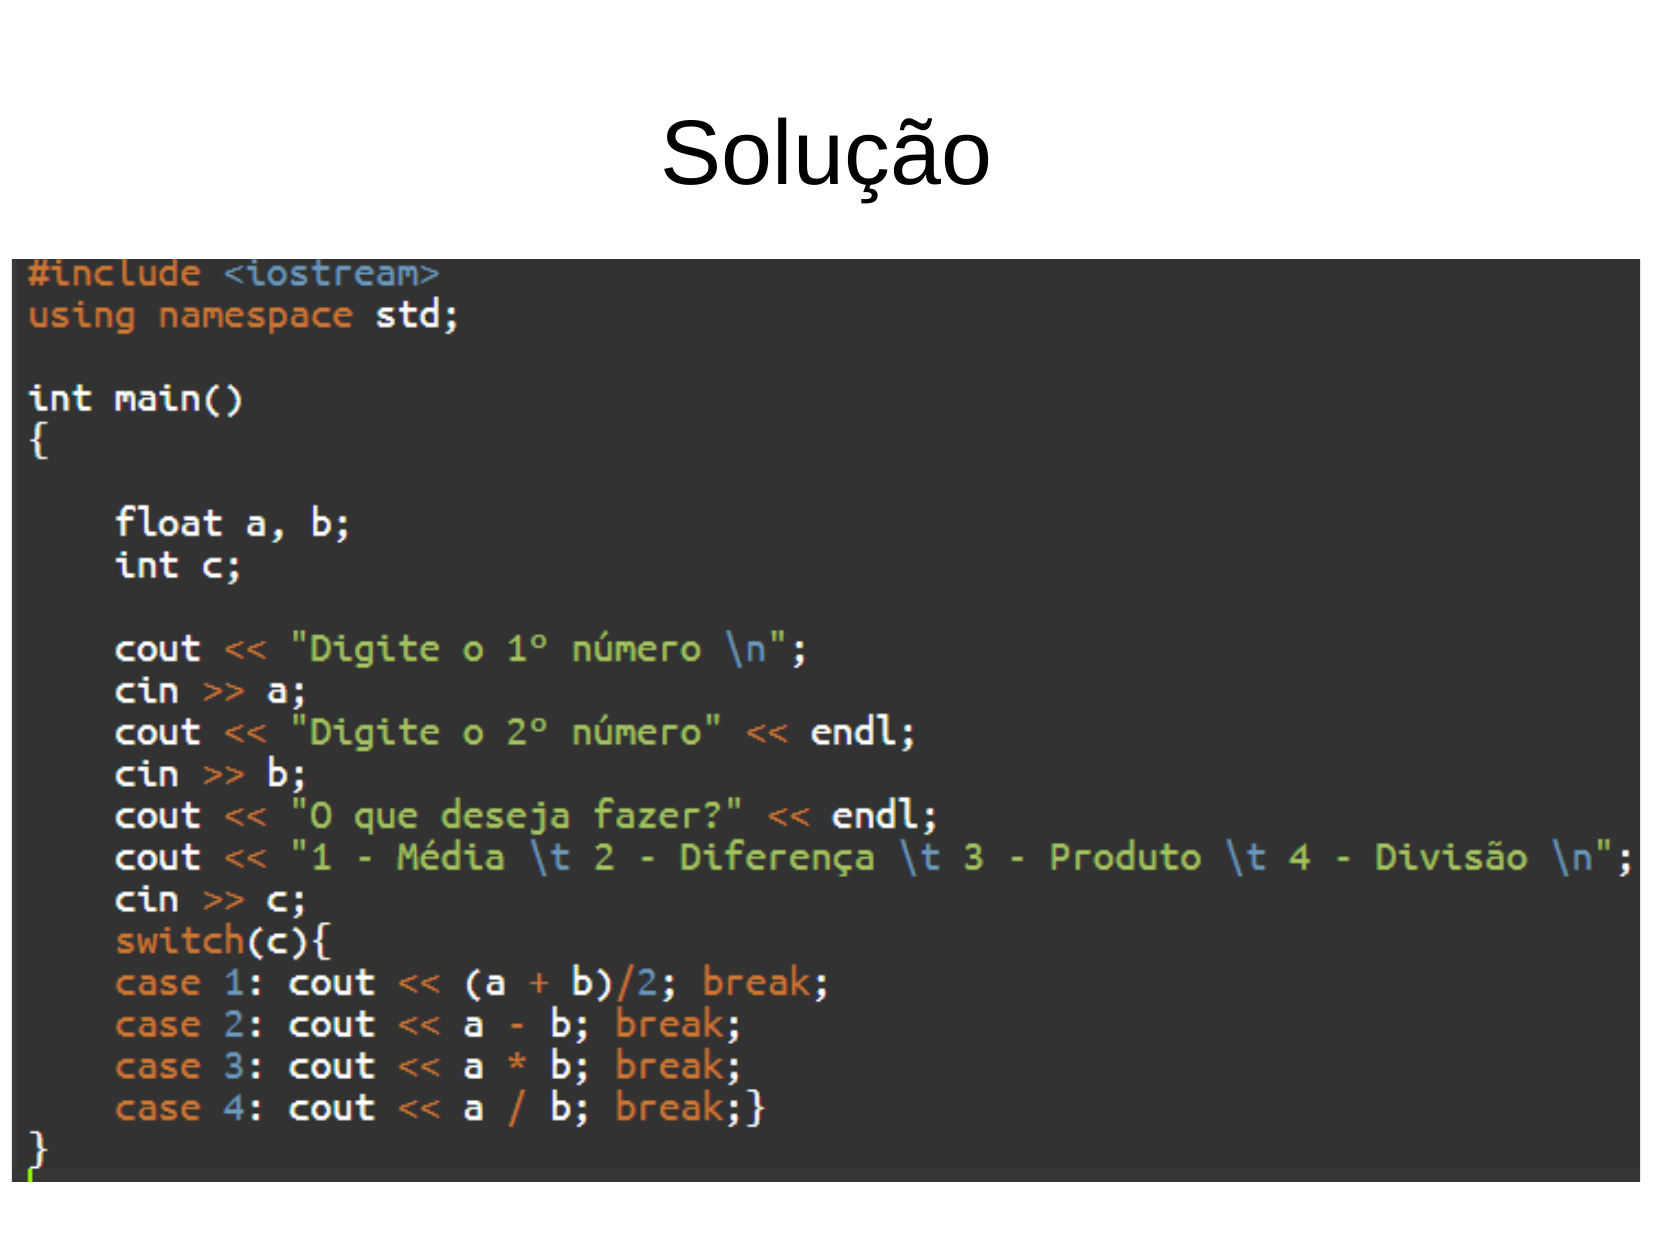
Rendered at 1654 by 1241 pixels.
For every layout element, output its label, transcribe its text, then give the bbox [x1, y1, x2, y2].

title Solução [82, 49, 1571, 257]
picture [11, 259, 1641, 1182]
